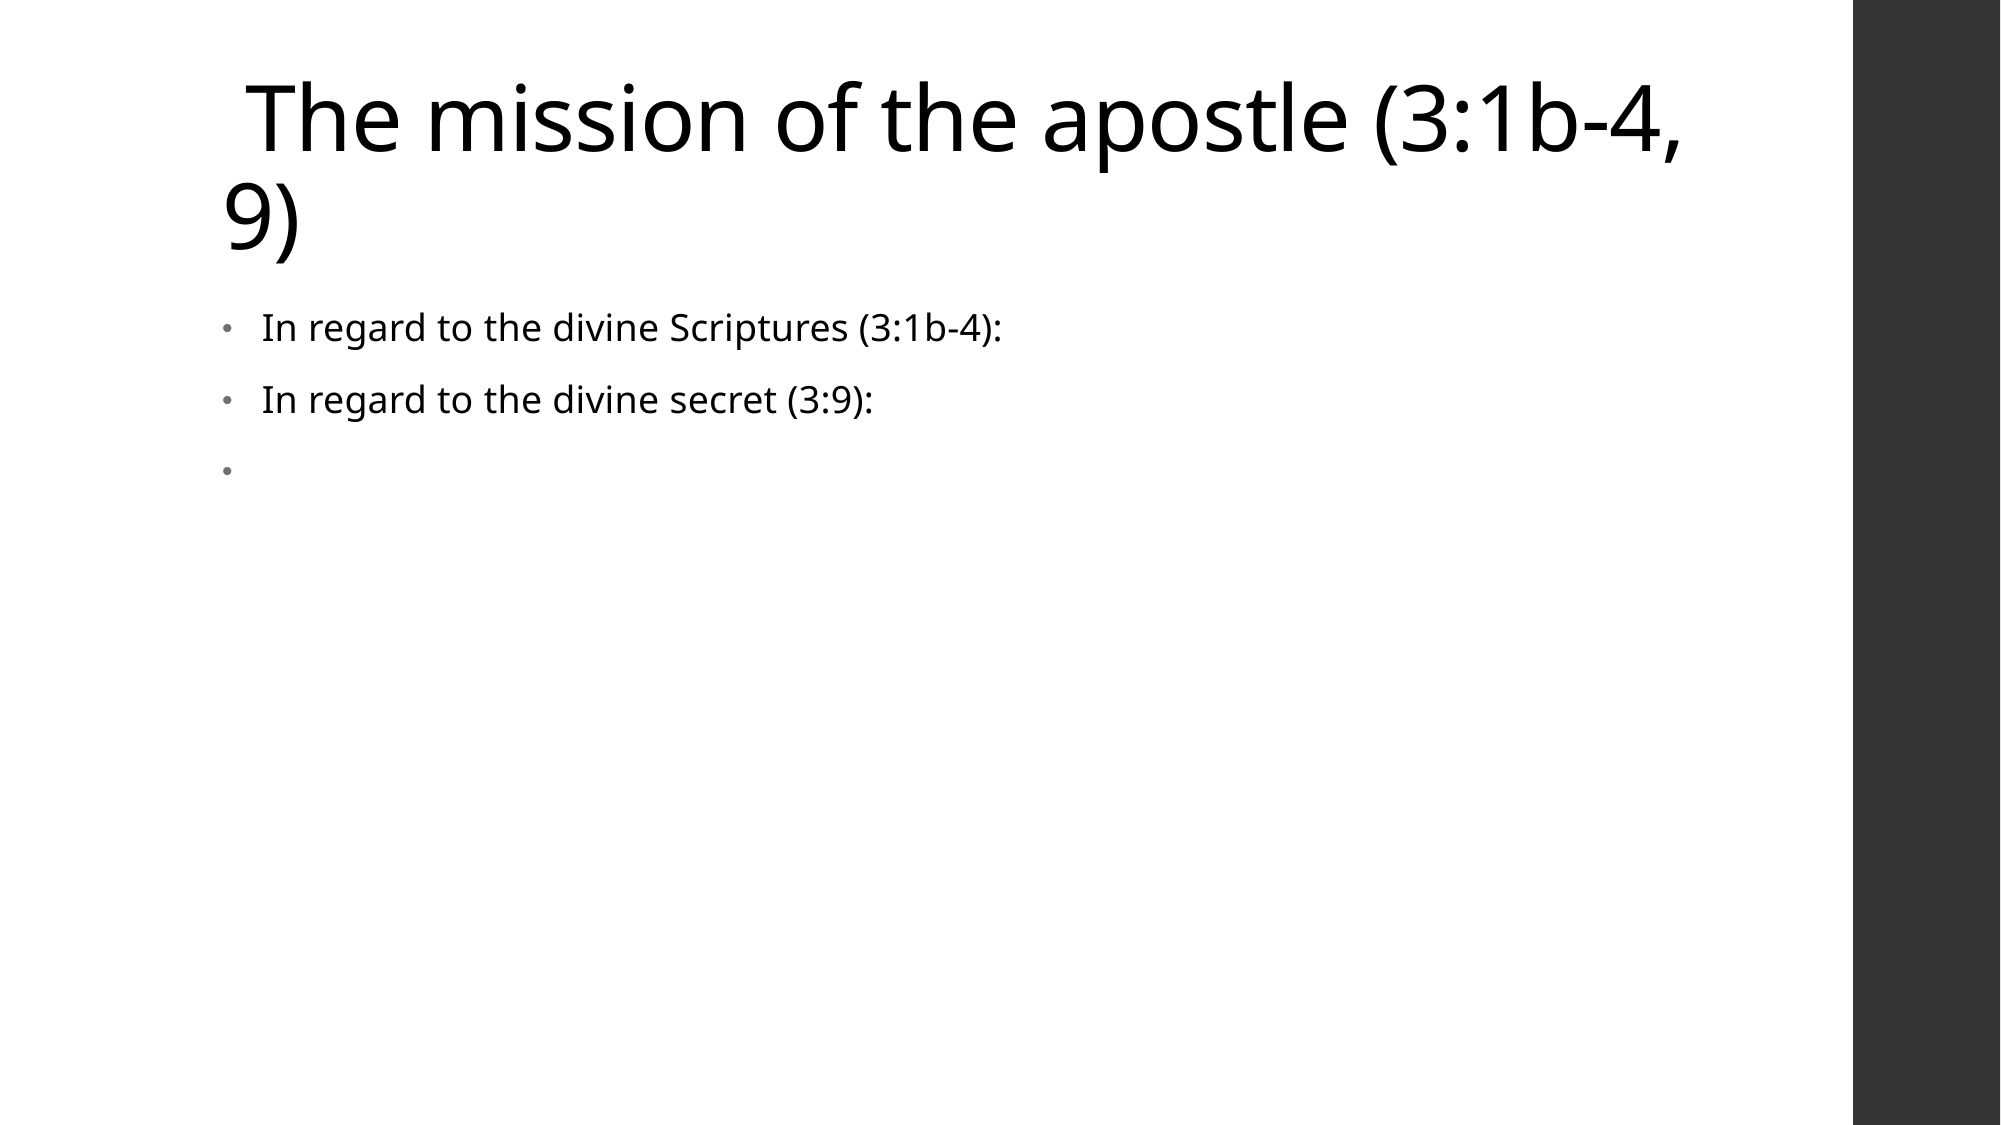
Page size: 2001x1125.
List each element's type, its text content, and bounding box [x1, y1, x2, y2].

list In regard to the divine Scriptures (3:1b-4): In regard to the divine secret (3:9): [206, 299, 1617, 1014]
title The mission of the apostle (3:1b-4, 9) [206, 60, 1797, 278]
